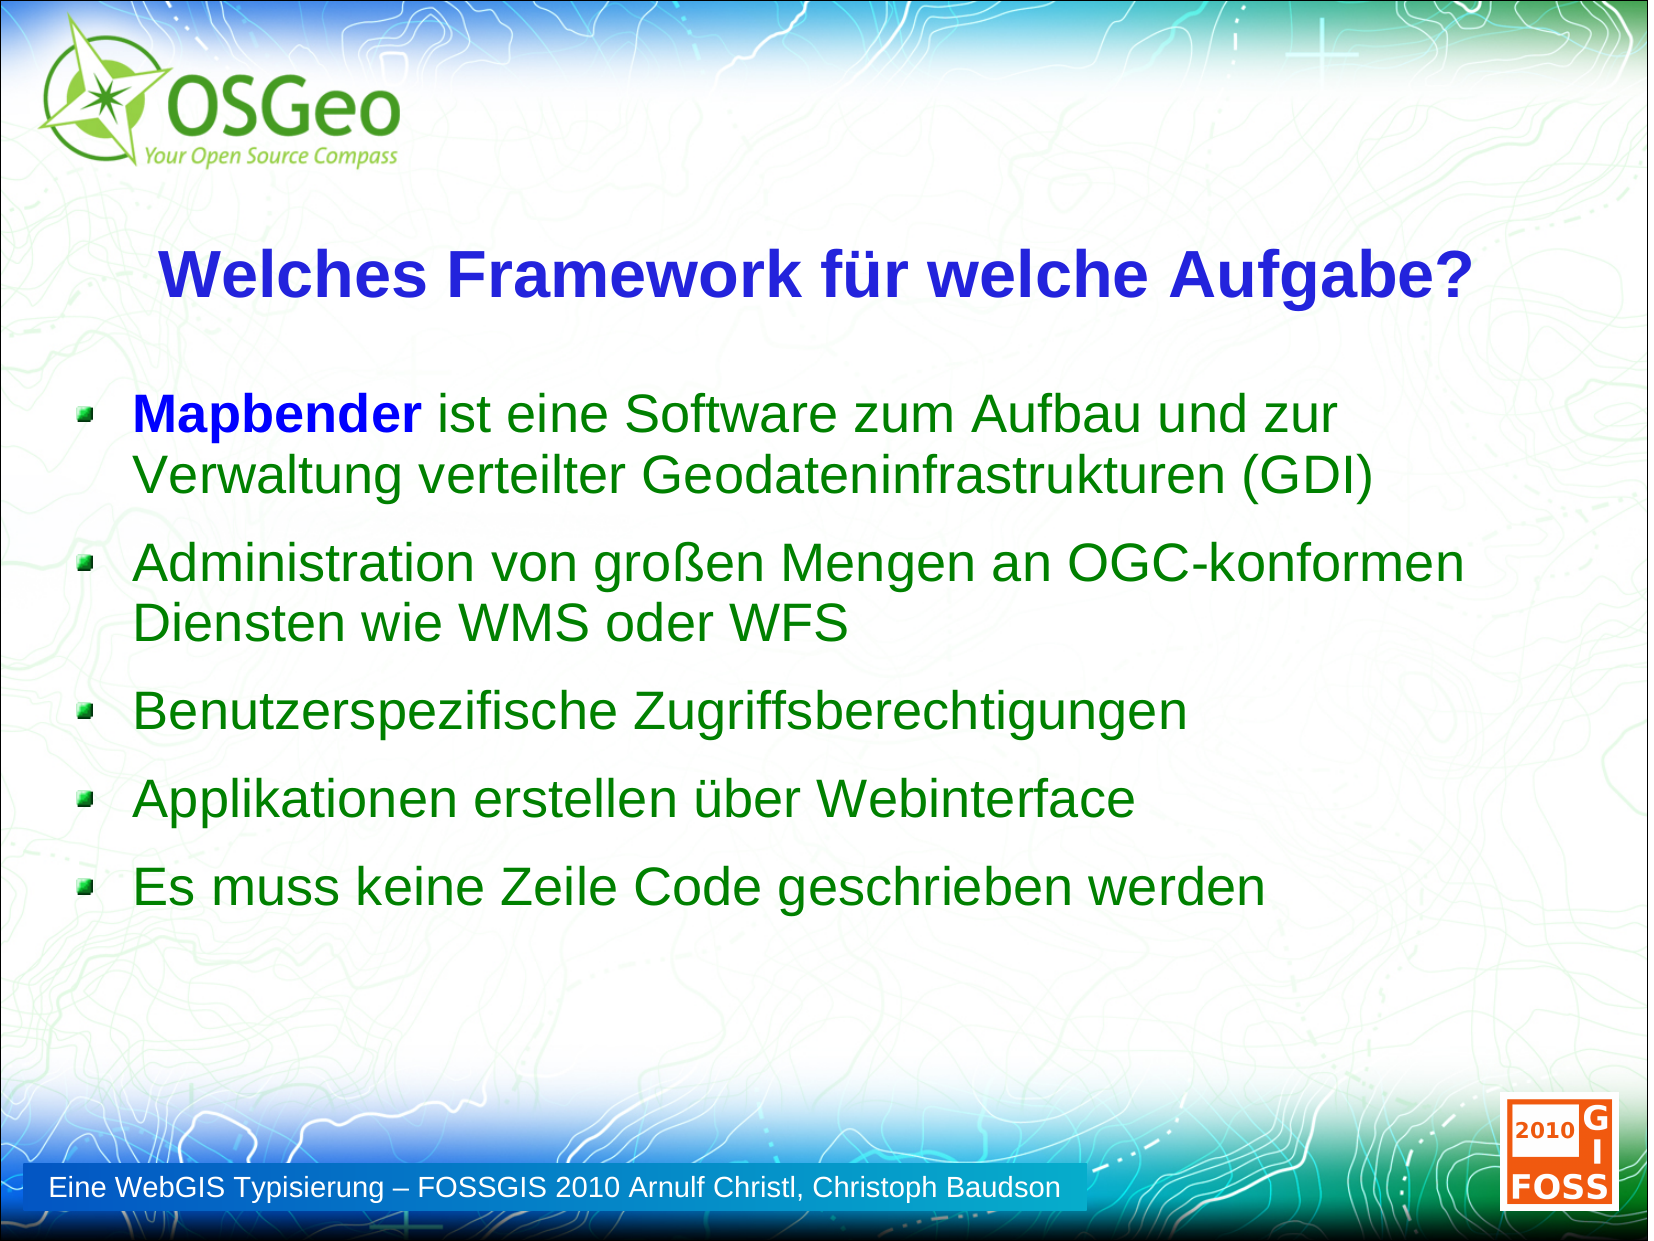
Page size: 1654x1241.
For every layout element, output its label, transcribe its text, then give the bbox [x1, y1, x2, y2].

list Mapbender ist eine Software zum Aufbau und zur Verwaltung verteilter Geodateninfrastrukturen (GDI) Administration von großen Mengen an OGC-konformen Diensten wie WMS oder WFS Benutzerspezifische Zugriffsberechtigungen Applikationen erstellen über Webinterface Es muss keine Zeile Code geschrieben werden [76, 383, 1565, 1203]
picture [1, 1, 1647, 1240]
title Welches Framework für welche Aufgabe? [82, 208, 1571, 342]
